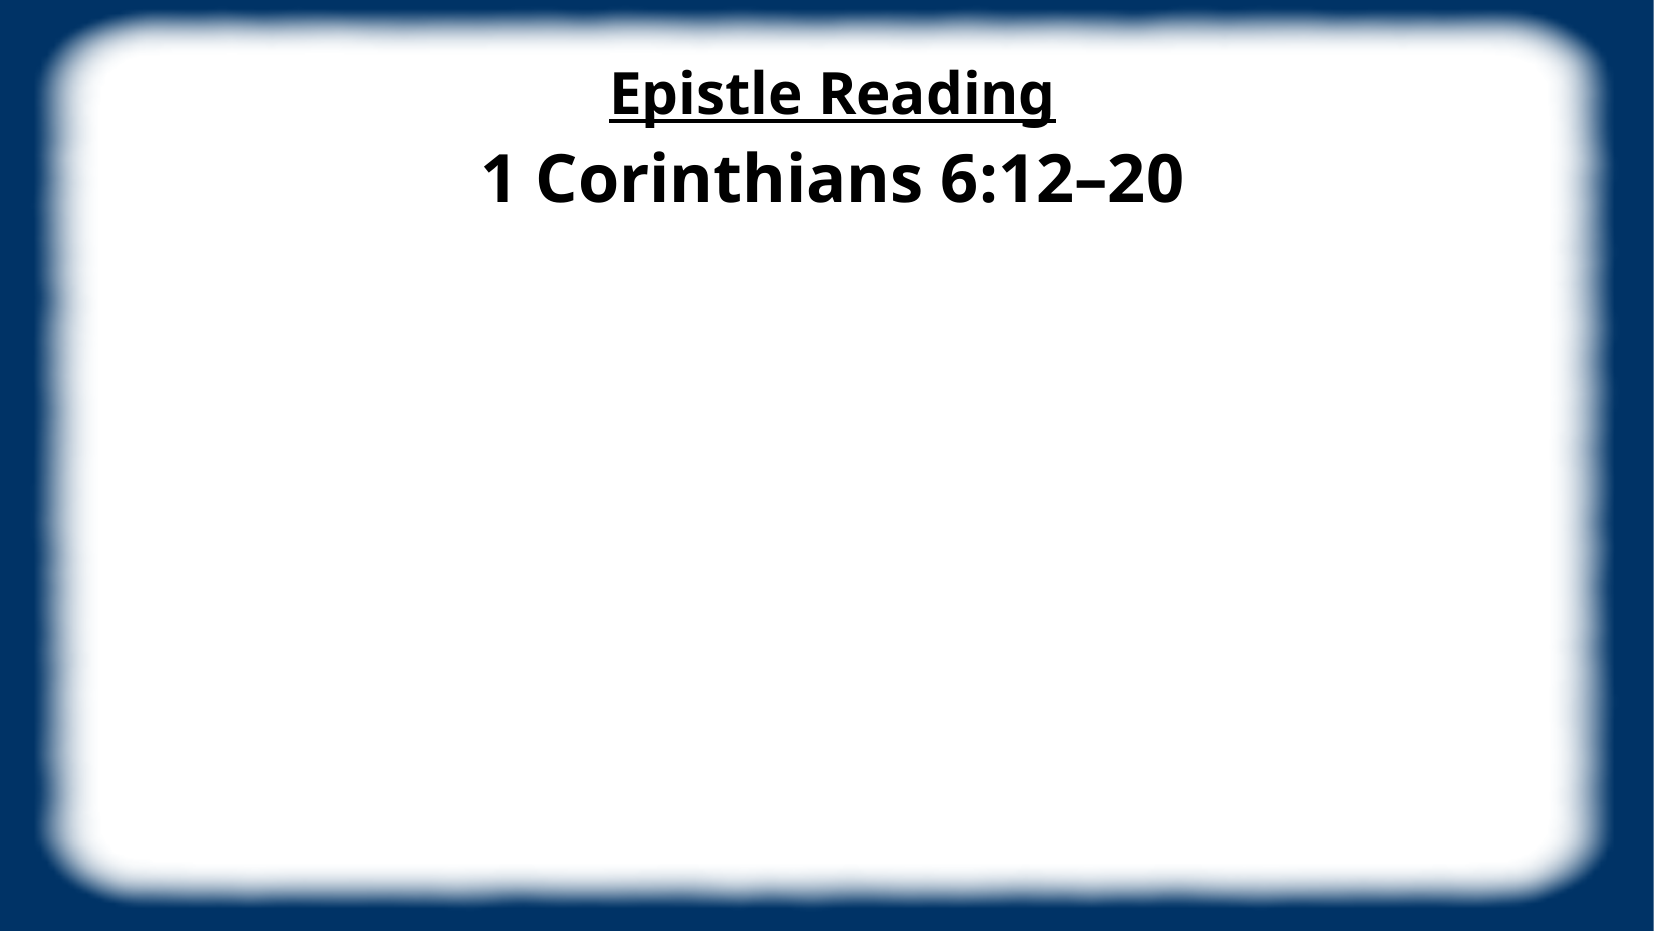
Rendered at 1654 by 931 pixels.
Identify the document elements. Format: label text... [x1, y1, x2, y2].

picture [0, 0, 1654, 931]
text_box Epistle Reading 1 Corinthians 6:12–20 [75, 45, 1591, 226]
